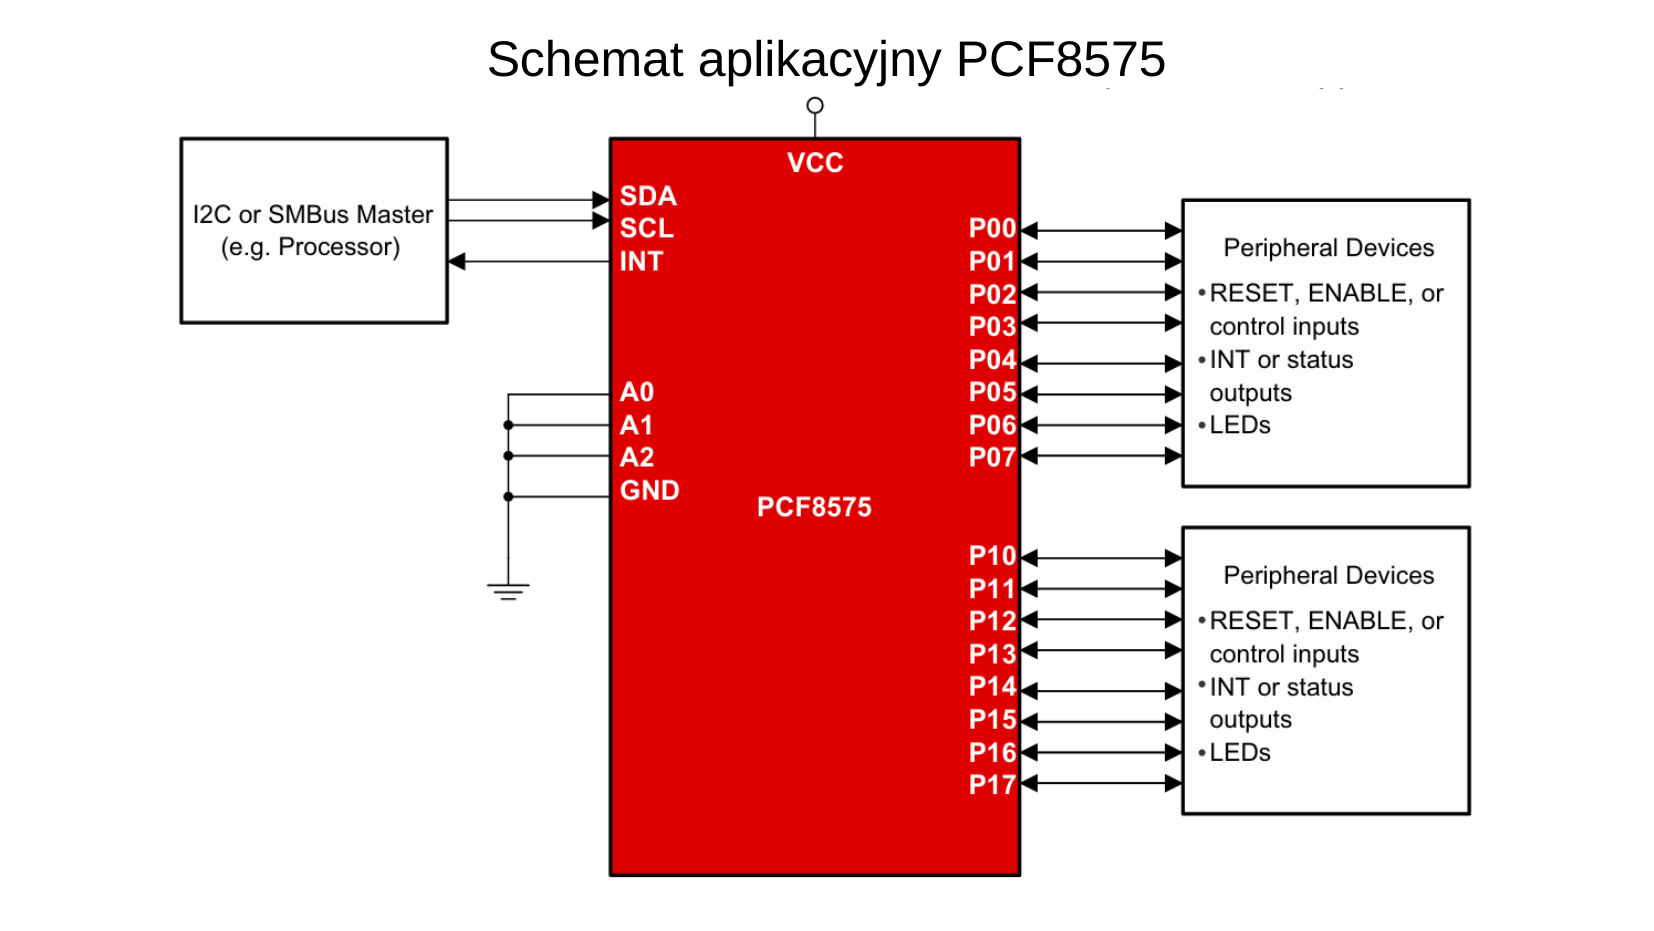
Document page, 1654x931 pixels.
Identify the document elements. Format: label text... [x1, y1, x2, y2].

title Schemat aplikacyjny PCF8575 [29, 29, 1625, 89]
picture [176, 88, 1478, 886]
